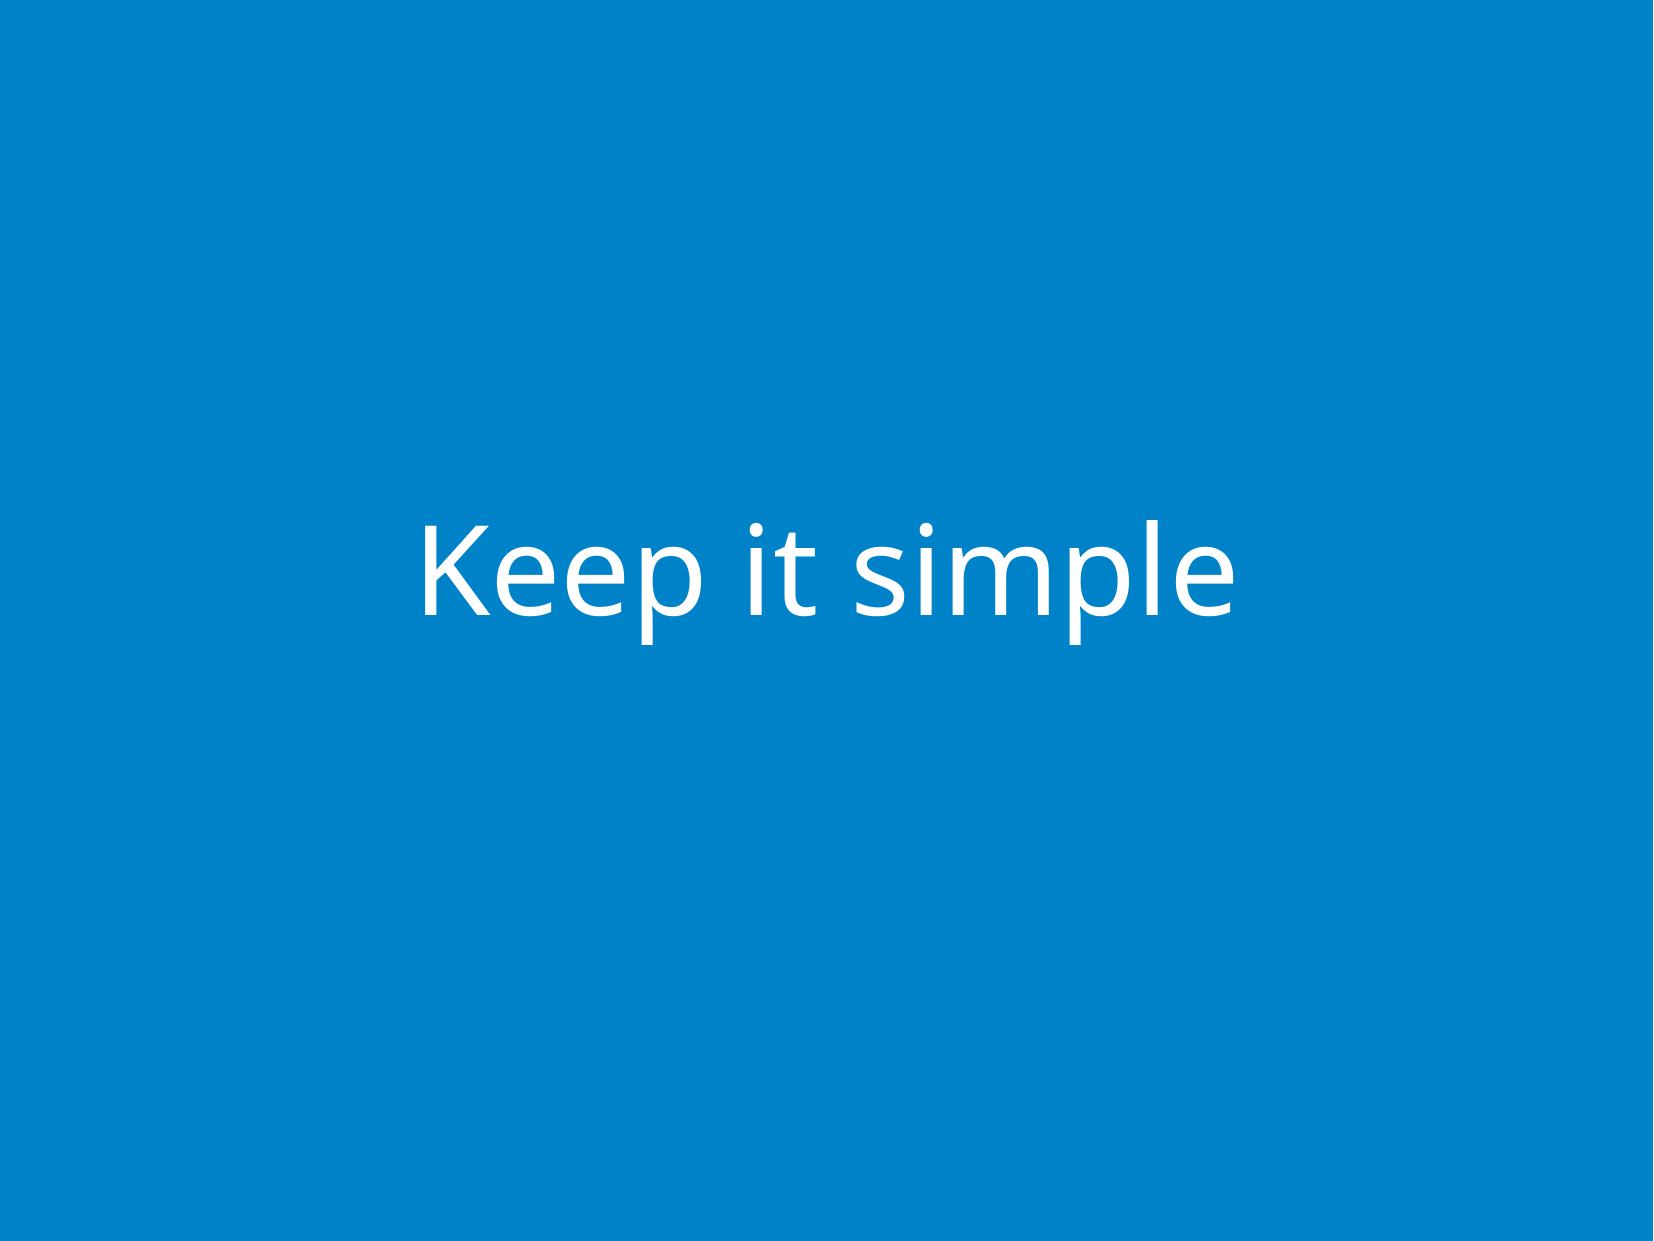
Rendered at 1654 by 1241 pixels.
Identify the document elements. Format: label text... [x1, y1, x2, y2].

title Keep it simple [82, 311, 1571, 822]
